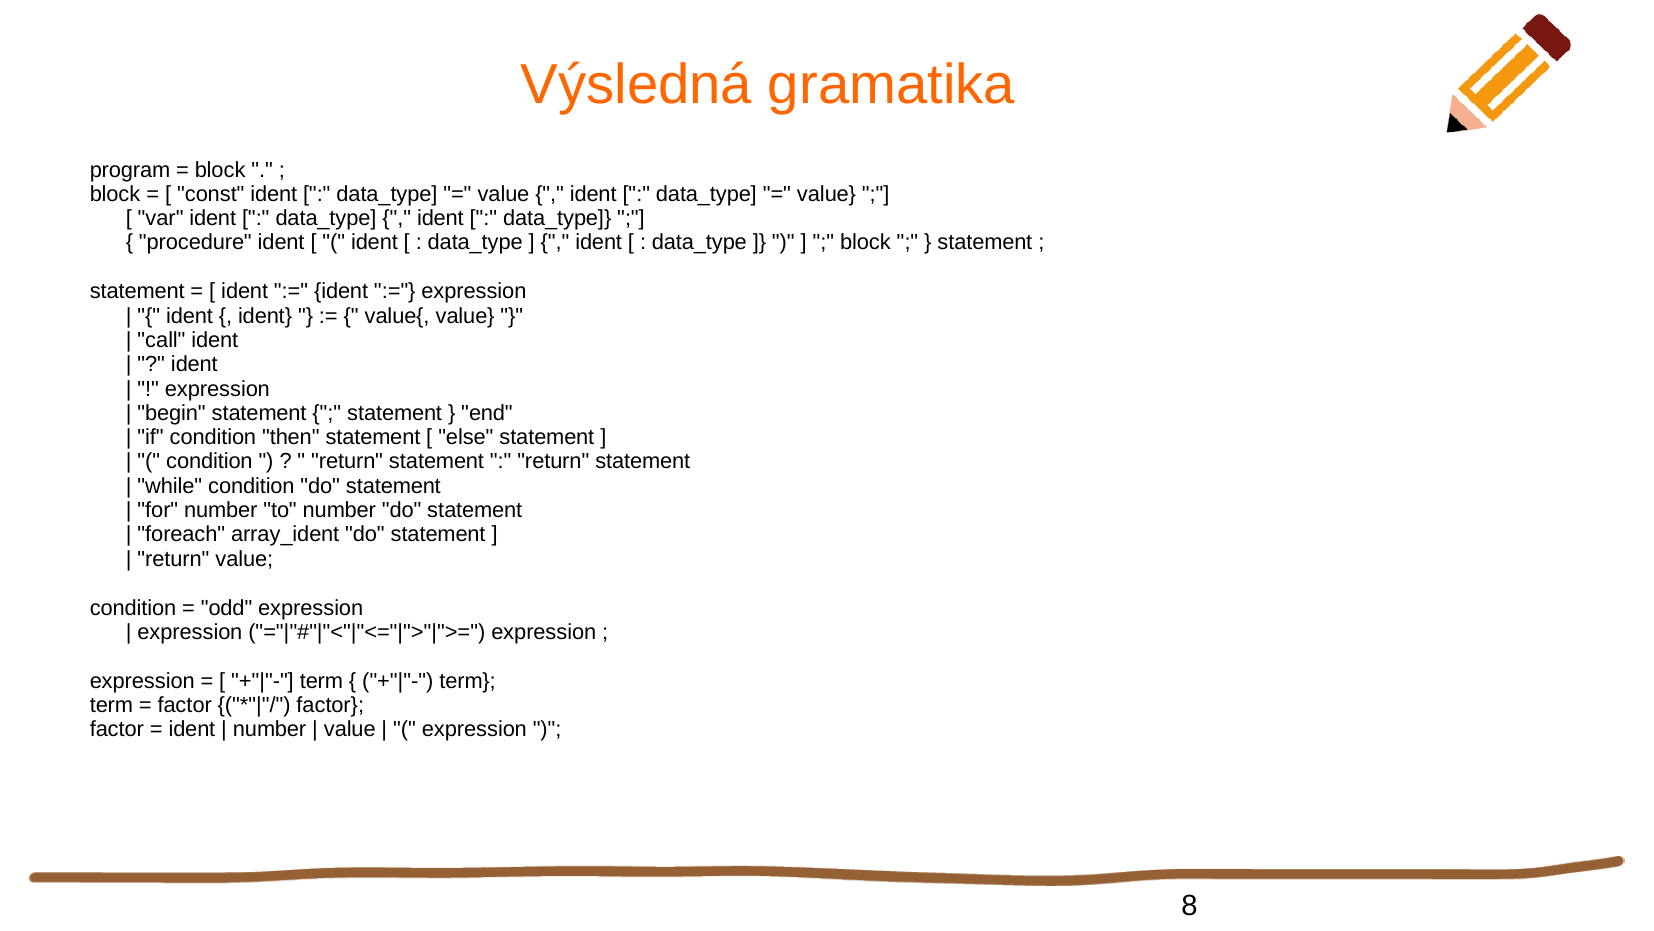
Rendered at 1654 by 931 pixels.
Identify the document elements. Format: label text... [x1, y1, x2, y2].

title Výsledná gramatika [88, 29, 1447, 133]
text_box [1181, 885, 1565, 931]
text_box program = block "." ; block = [ "const" ident [":" data_type] "=" value {"," ident [":" data_type] "=" value} ";"] [ "var" ident [":" data_type] {"," ident [":" data_type]} ";"] { "procedure" ident [ "(" ident [ : data_type ] {"," ident [ : data_type ]} ")" ] ";" block ";" } statement ; statement = [ ident ":=" {ident ":="} expression | "{" ident {, ident} "} := {" value{, value} "}" | "call" ident | "?" ident | "!" expression | "begin" statement {";" statement } "end" | "if" condition "then" statement [ "else" statement ] | "(" condition ") ? " "return" statement ":" "return" statement | "while" condition "do" statement | "for" number "to" number "do" statement | "foreach" array_ident "do" statement ] | "return" value; condition = "odd" expression | expression ("="|"#"|"<"|"<="|">"|">=") expression ; expression = [ "+"|"-"] term { ("+"|"-") term}; term = factor {("*"|"/") factor}; factor = ident | number | value | "(" expression ")"; [75, 150, 1576, 826]
